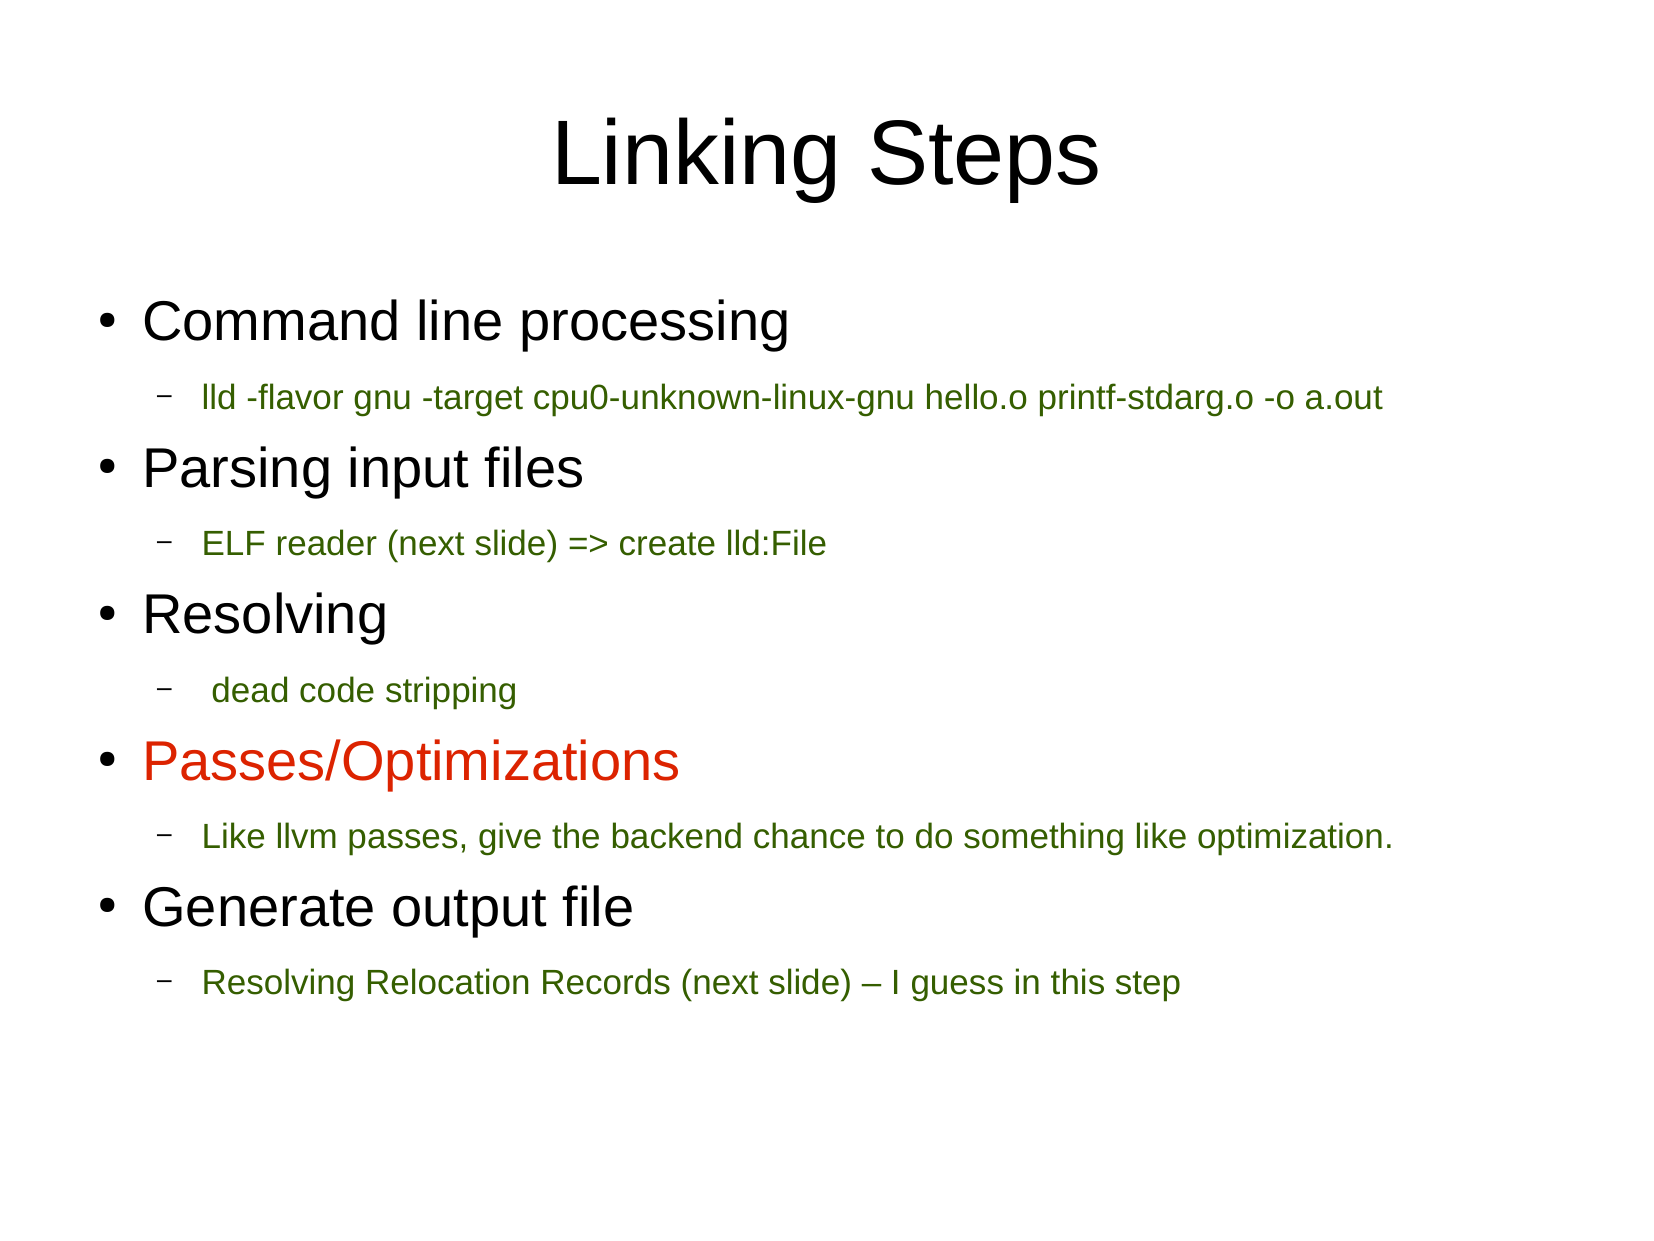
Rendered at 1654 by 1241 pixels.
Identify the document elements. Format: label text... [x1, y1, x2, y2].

title Linking Steps [82, 49, 1571, 257]
list Command line processing lld -flavor gnu -target cpu0-unknown-linux-gnu hello.o printf-stdarg.o -o a.out Parsing input files ELF reader (next slide) => create lld:File Resolving dead code stripping Passes/Optimizations Like llvm passes, give the backend chance to do something like optimization. Generate output file Resolving Relocation Records (next slide) – I guess in this step [82, 290, 1538, 1010]
